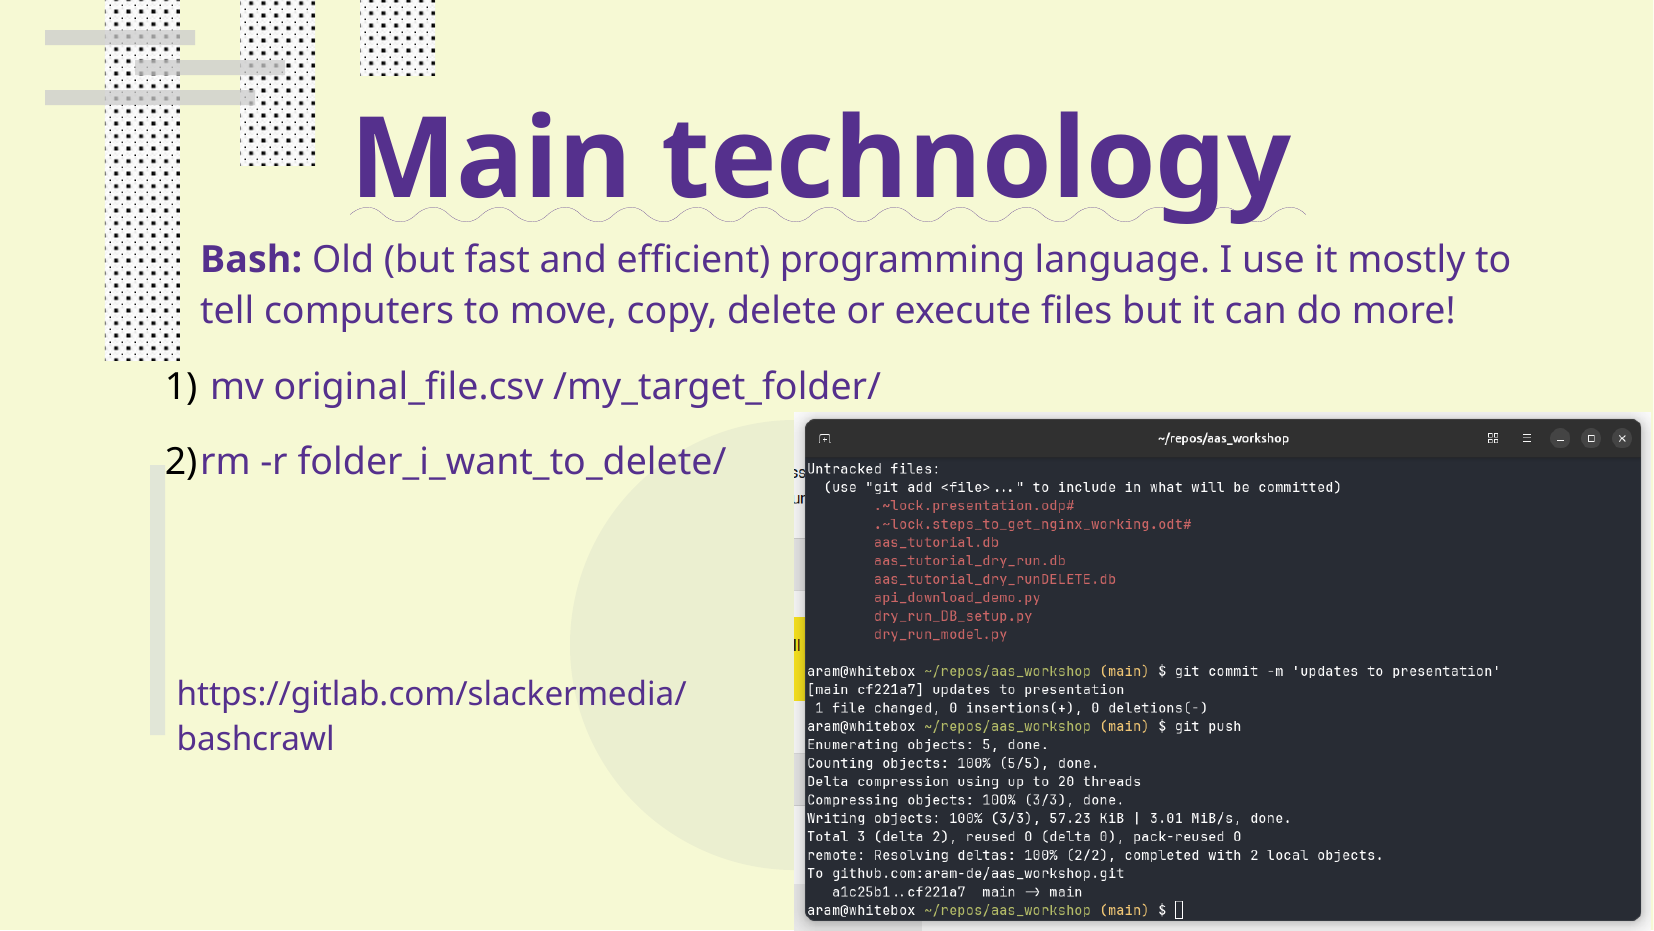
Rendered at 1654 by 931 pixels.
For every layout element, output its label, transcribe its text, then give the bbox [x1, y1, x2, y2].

picture [104, 46, 180, 76]
picture [794, 412, 1651, 931]
title Main technology [76, 76, 1565, 233]
text_box https://gitlab.com/slackermedia/bashcrawl [161, 525, 762, 807]
text_box Bash: Old (but fast and efficient) programming language. I use it mostly to tell computers to move, copy, delete or execute files but it can do more! mv original_file.csv /my_target_folder/ rm -r folder_i_want_to_delete/ [150, 233, 1538, 777]
picture [104, 0, 180, 30]
picture [240, 0, 315, 76]
picture [360, 0, 436, 76]
picture [104, 233, 150, 361]
